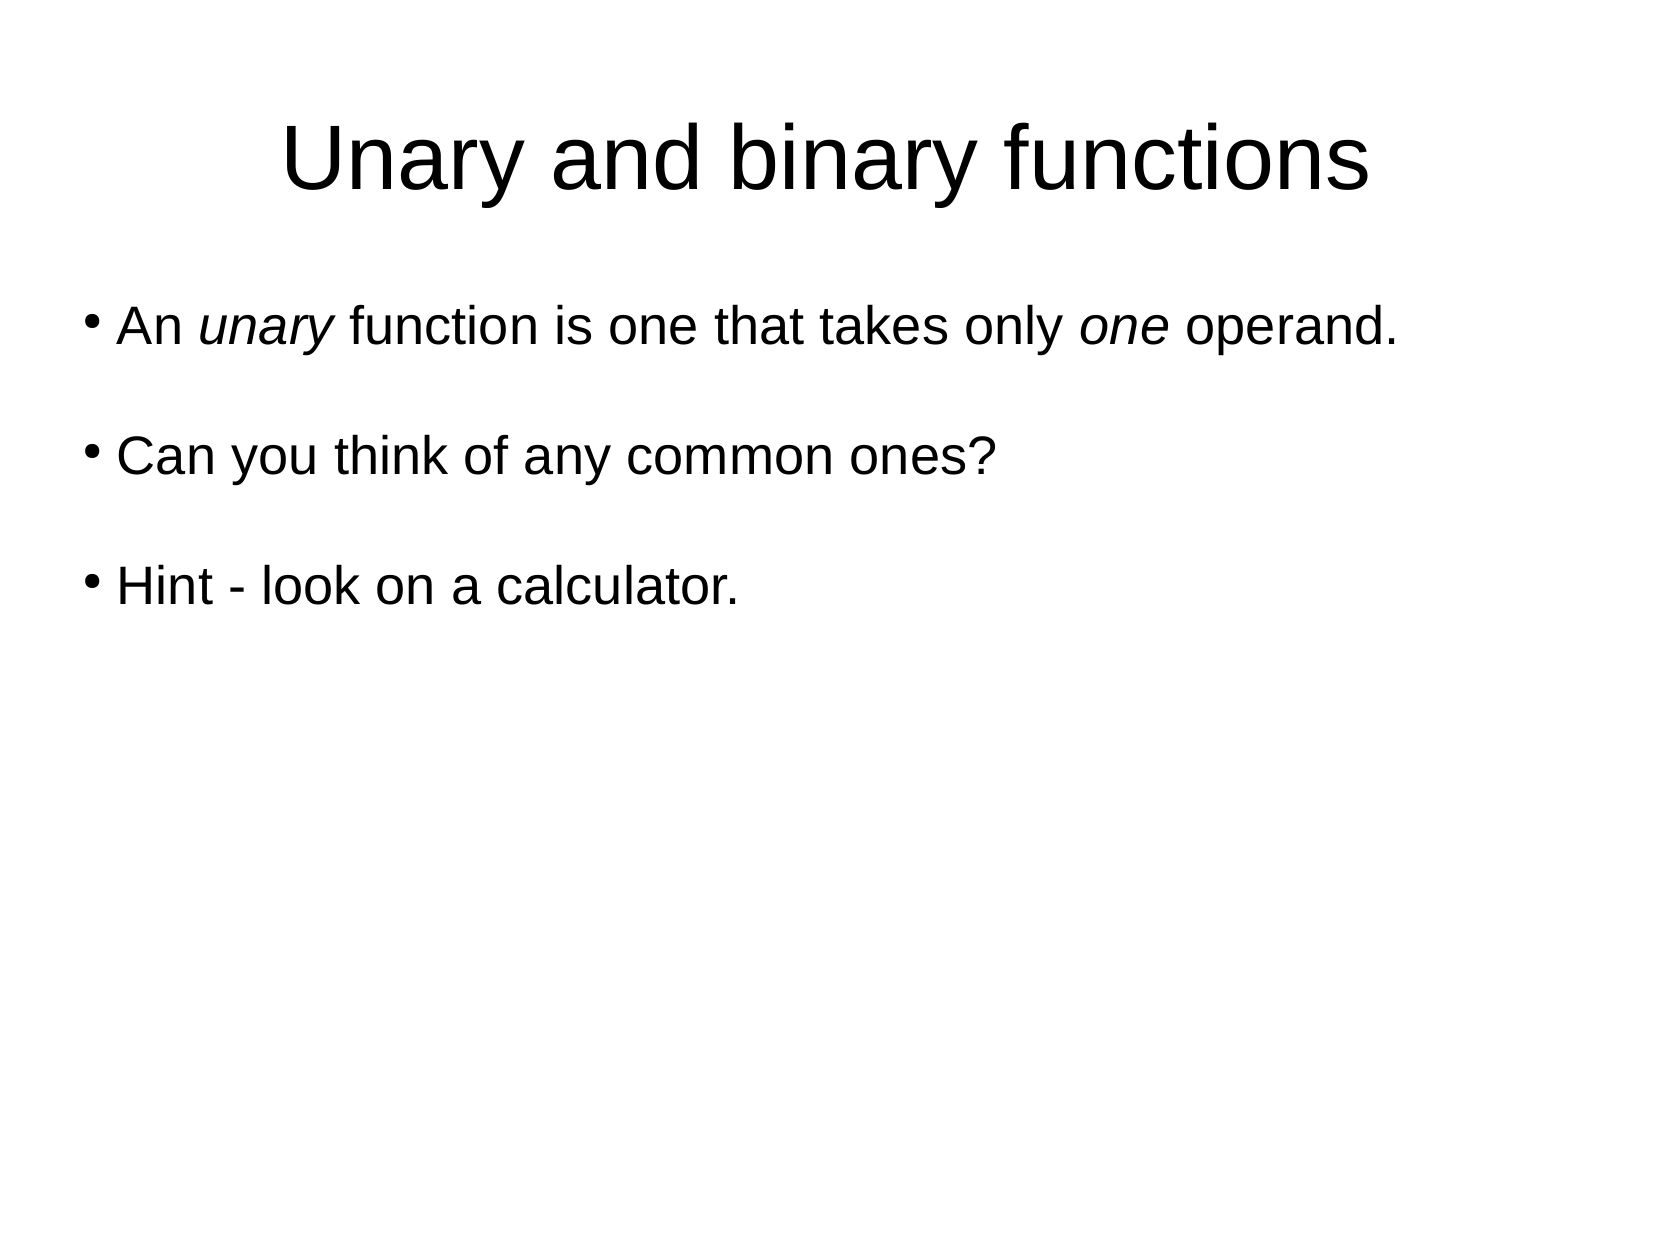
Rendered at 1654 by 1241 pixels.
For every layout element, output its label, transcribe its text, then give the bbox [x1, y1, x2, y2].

title Unary and binary functions [82, 49, 1571, 257]
subtitle An unary function is one that takes only one operand. Can you think of any common ones? Hint - look on a calculator. [82, 290, 1538, 1140]
